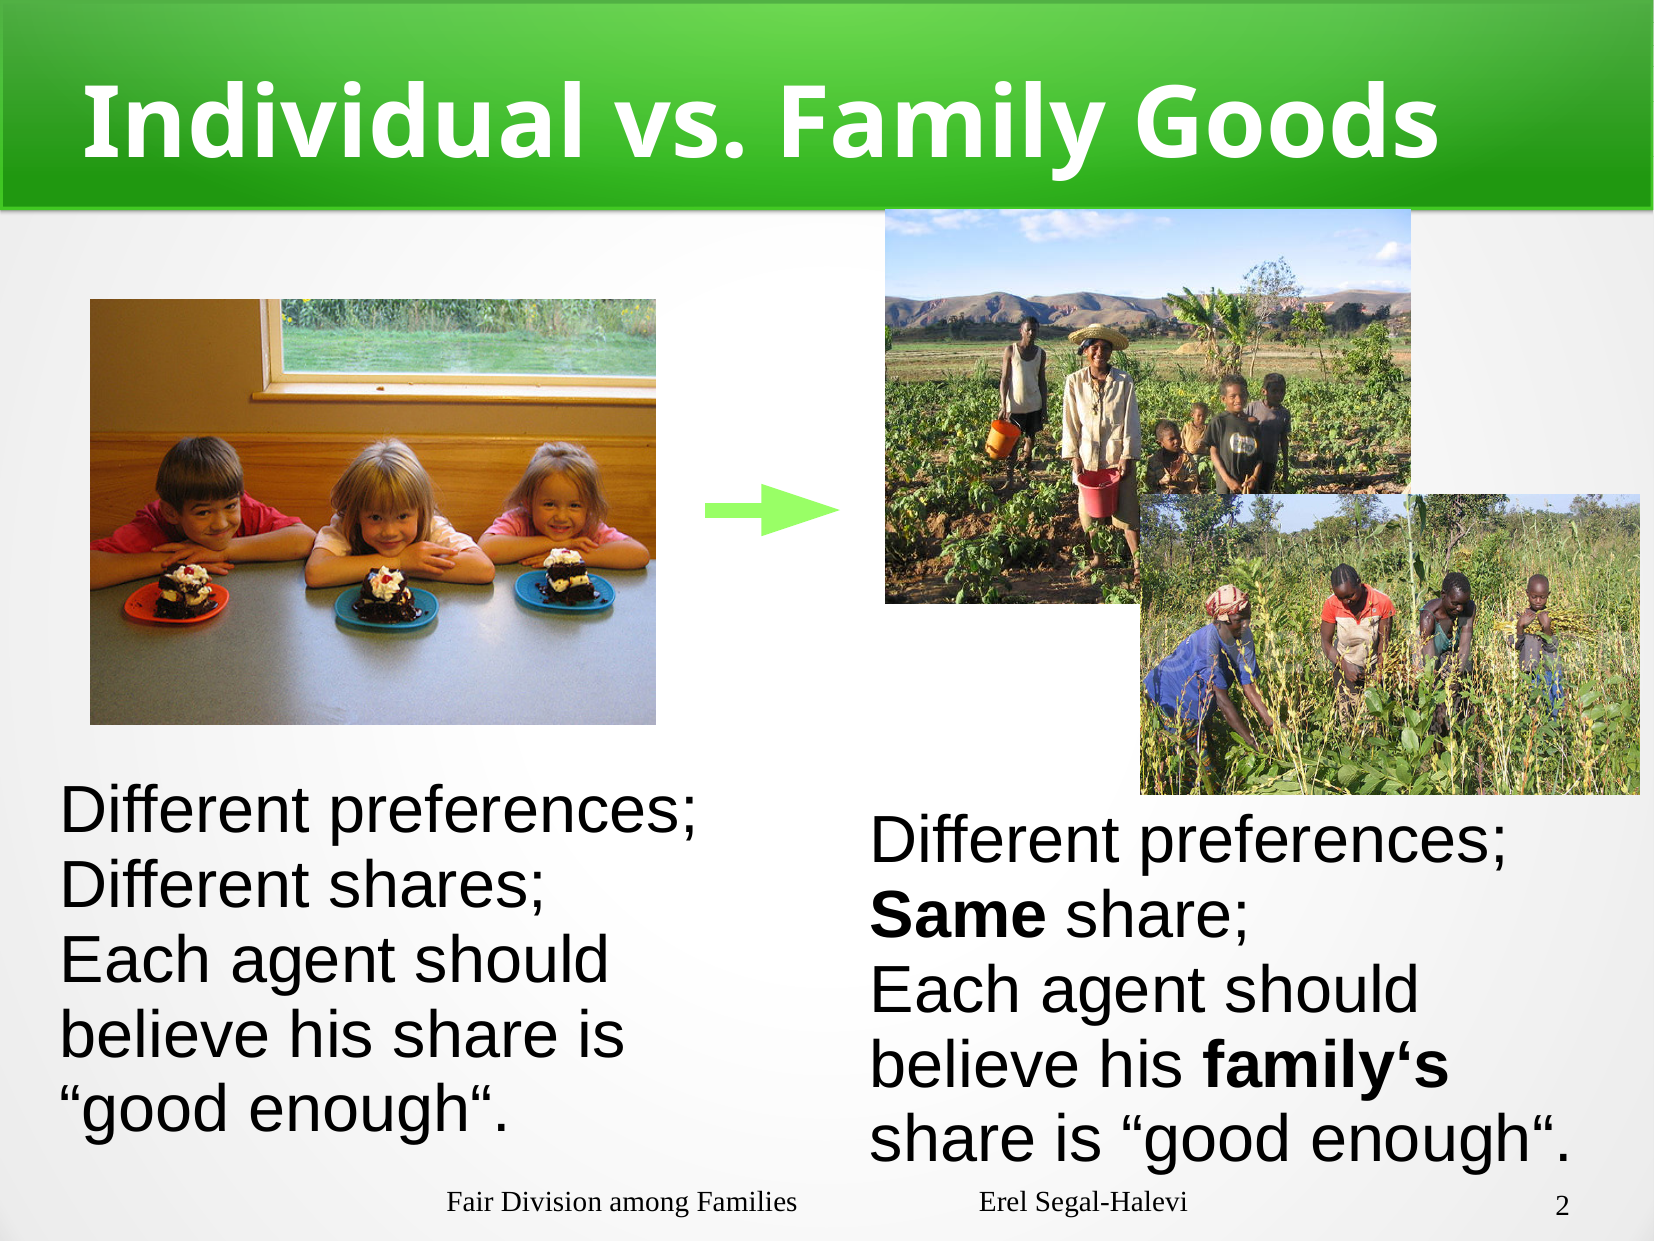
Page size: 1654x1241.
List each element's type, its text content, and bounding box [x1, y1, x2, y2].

title Individual vs. Family Goods [82, 47, 1571, 189]
picture [90, 299, 656, 725]
text_box Different preferences; Different shares; Each agent should believe his share is “good enough“. [45, 765, 736, 1154]
picture [885, 209, 1640, 796]
text_box Different preferences; Same share; Each agent should believe his family‘s share is “good enough“. [855, 795, 1636, 1184]
